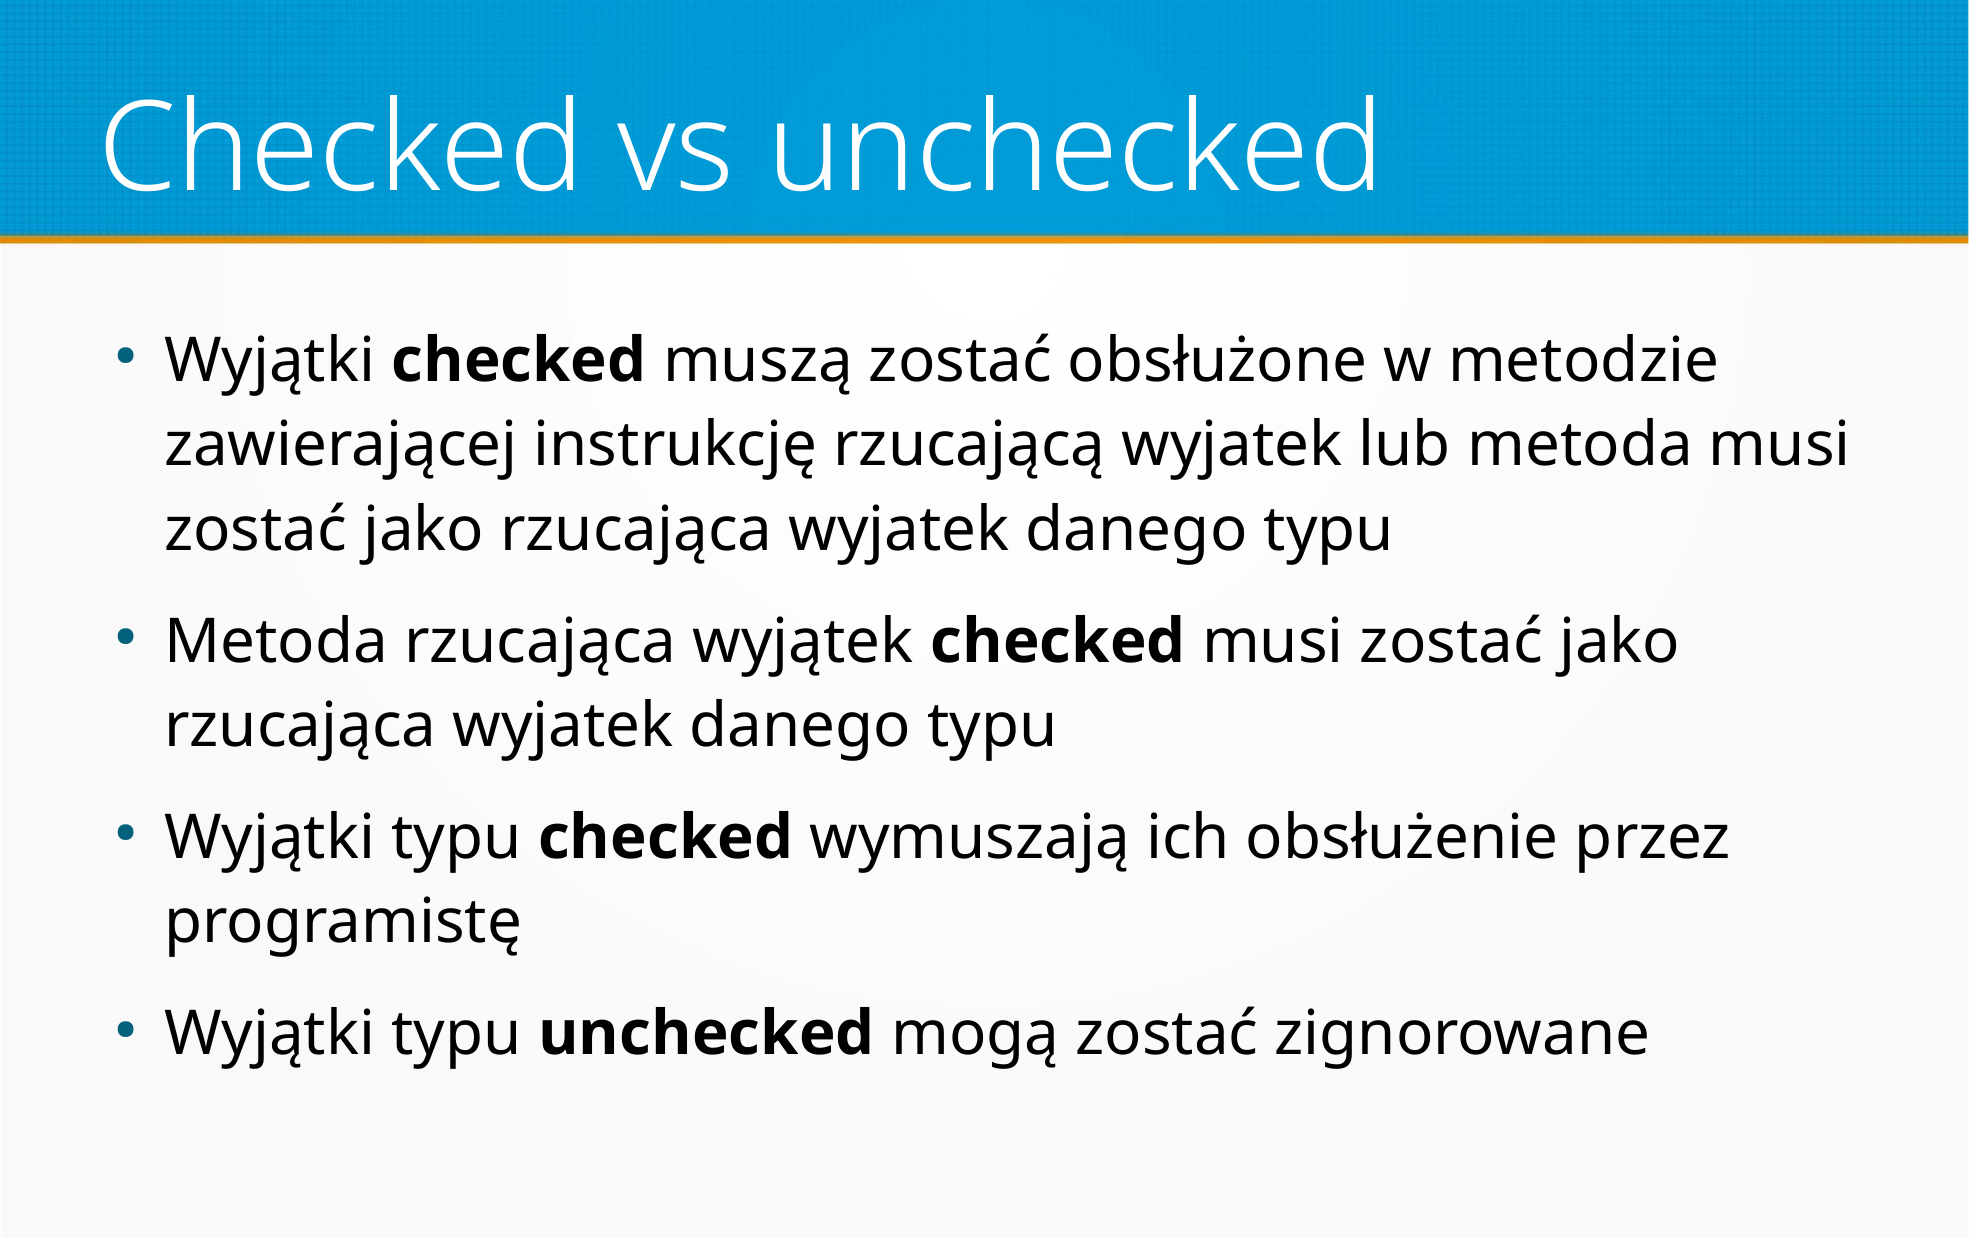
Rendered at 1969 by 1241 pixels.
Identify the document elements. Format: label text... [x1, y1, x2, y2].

title Checked vs unchecked [98, 19, 1870, 227]
list Wyjątki checked muszą zostać obsłużone w metodzie zawierającej instrukcję rzucającą wyjatek lub metoda musi zostać jako rzucająca wyjatek danego typu Metoda rzucająca wyjątek checked musi zostać jako rzucająca wyjatek danego typu Wyjątki typu checked wymuszają ich obsłużenie przez programistę Wyjątki typu unchecked mogą zostać zignorowane [98, 315, 1861, 1081]
picture [0, 233, 1969, 1241]
